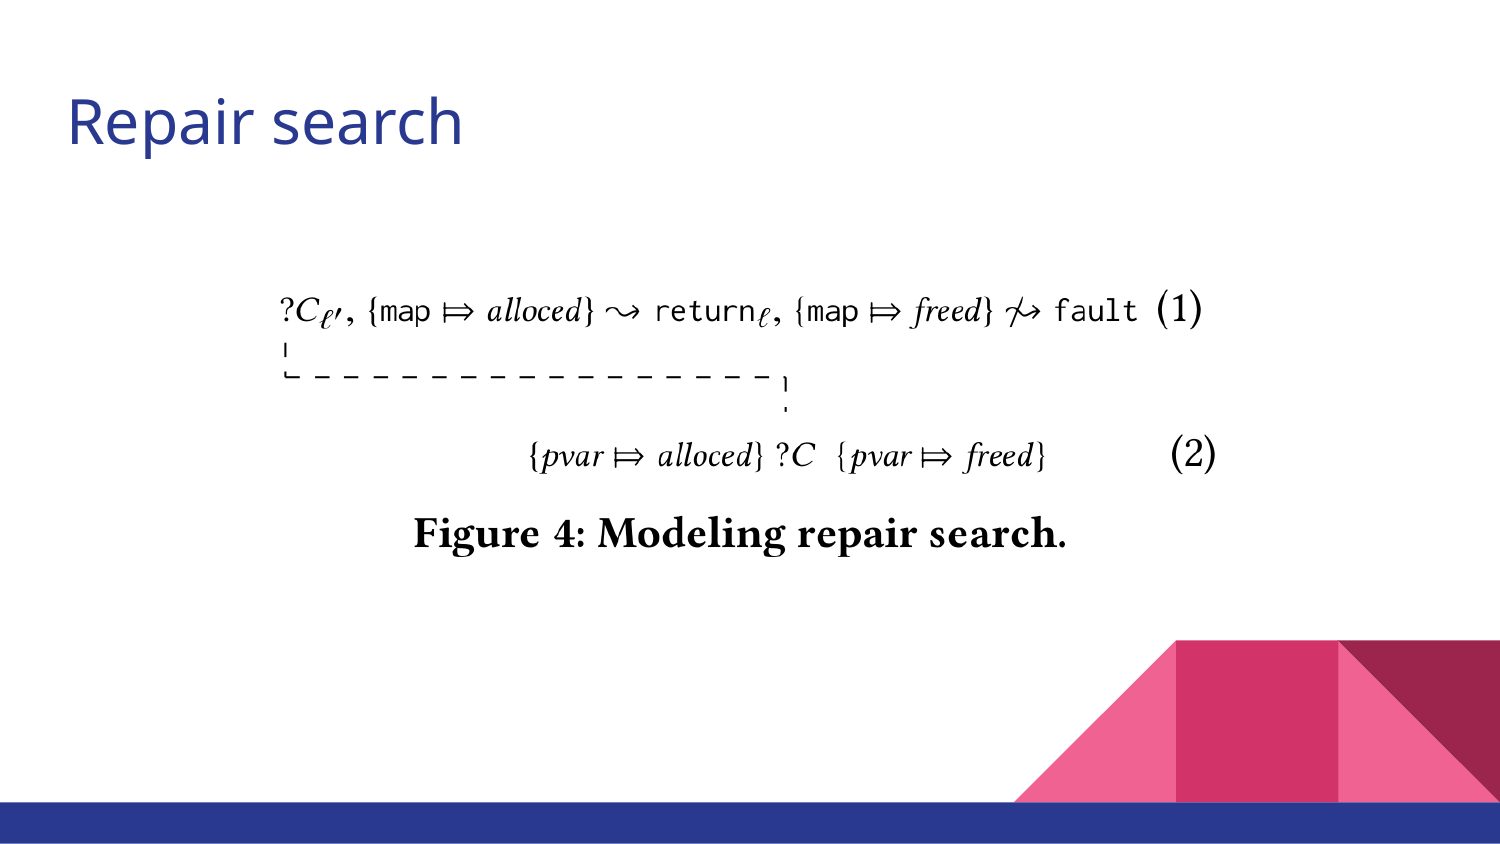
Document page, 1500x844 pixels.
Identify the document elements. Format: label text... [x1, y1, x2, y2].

picture [255, 266, 1245, 578]
title Repair search [51, 67, 1449, 167]
